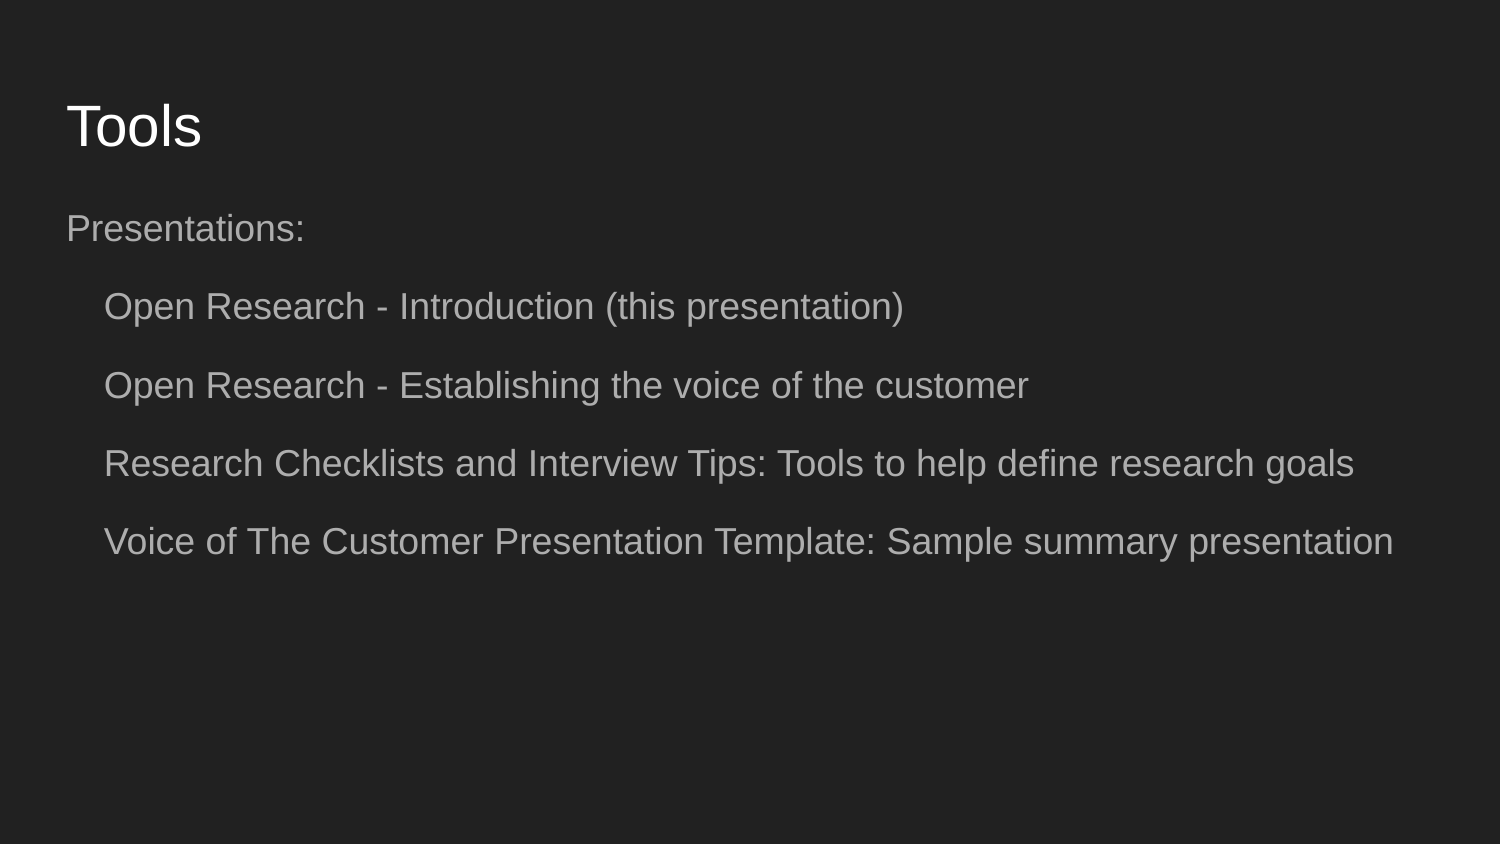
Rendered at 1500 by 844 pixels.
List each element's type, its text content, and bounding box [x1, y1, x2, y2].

title Tools [51, 72, 1449, 167]
list Presentations: Open Research - Introduction (this presentation) Open Research - Establishing the voice of the customer Research Checklists and Interview Tips: Tools to help define research goals Voice of The Customer Presentation Template: Sample summary presentation [51, 189, 1449, 750]
